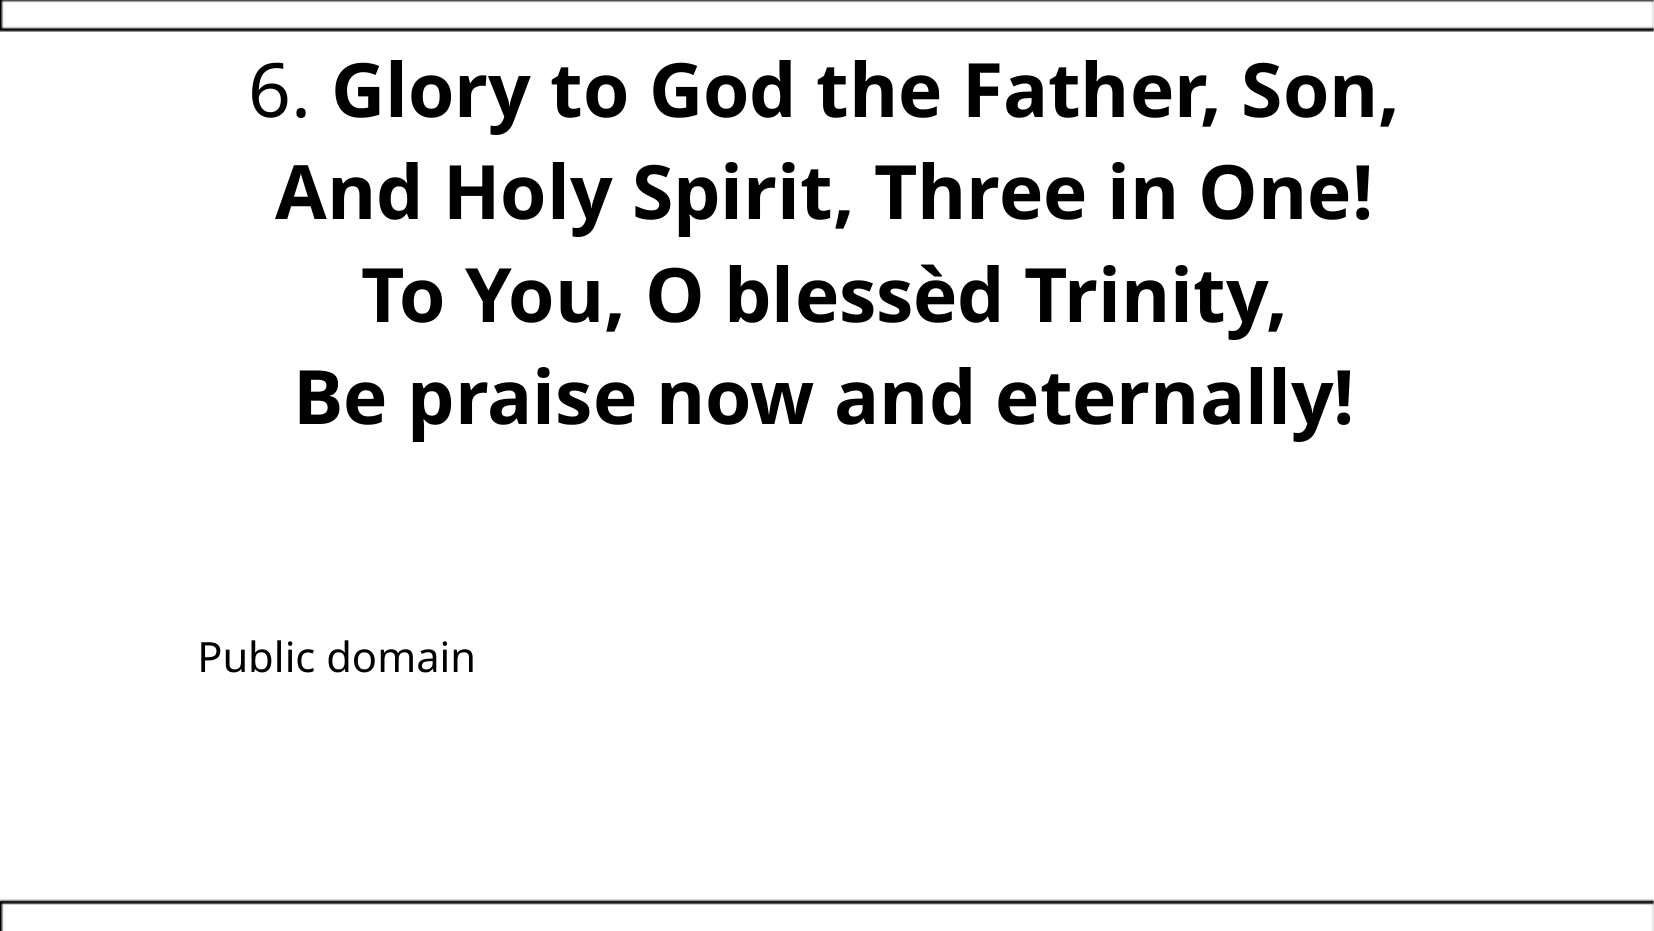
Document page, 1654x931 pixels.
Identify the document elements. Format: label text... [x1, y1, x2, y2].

text_box 6. Glory to God the Father, Son, And Holy Spirit, Three in One! To You, O blessèd Trinity, Be praise now and eternally! Public domain [75, 30, 1576, 797]
picture [0, 0, 1654, 931]
